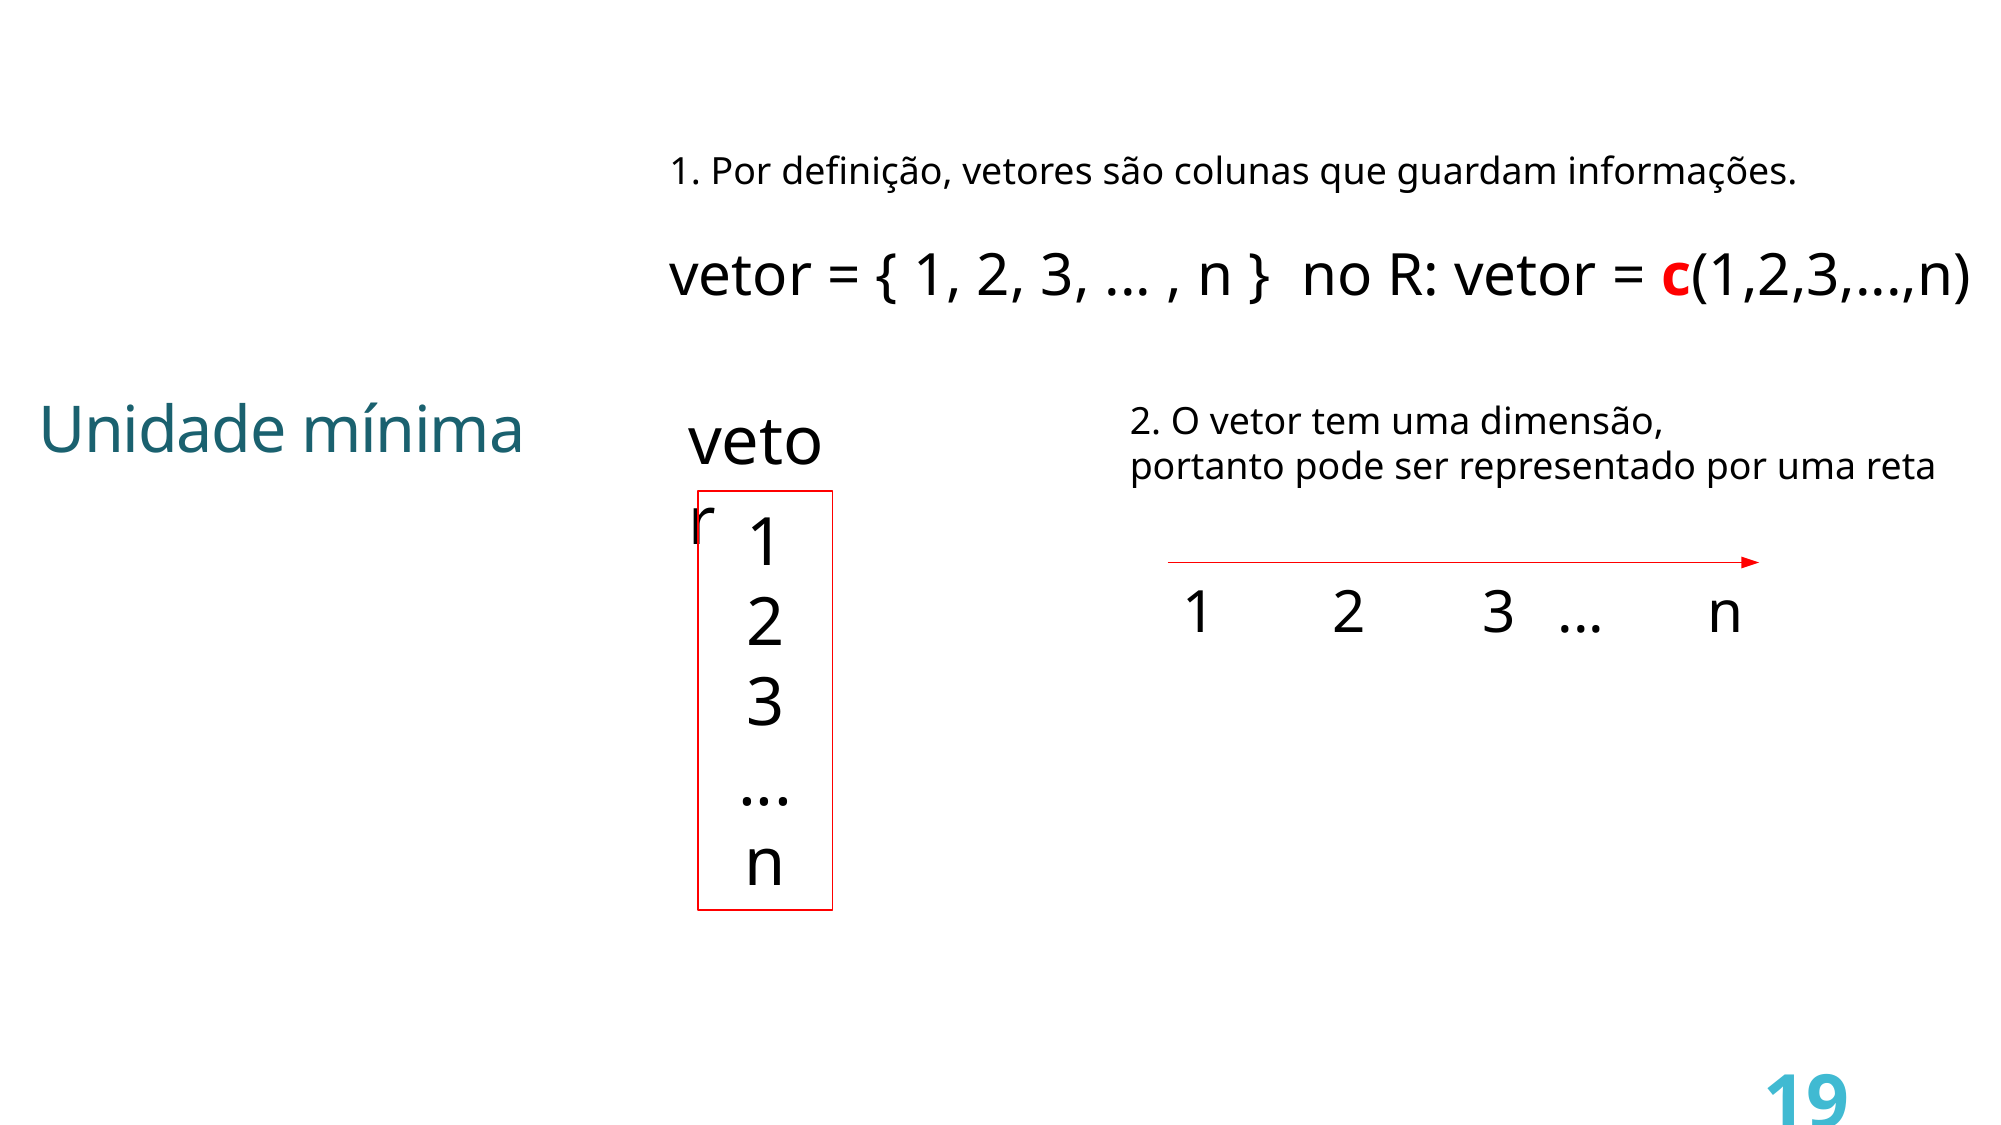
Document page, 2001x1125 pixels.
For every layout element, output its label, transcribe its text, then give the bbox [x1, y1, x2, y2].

text_box 1. Por definição, vetores são colunas que guardam informações. vetor = { 1, 2, 3, ... , n } no R: vetor = c(1,2,3,...,n) [654, 139, 1845, 317]
slide_number 17 [1748, 1045, 2000, 1106]
text_box vetor [673, 390, 858, 487]
text_box 2. O vetor tem uma dimensão, portanto pode ser representado por uma reta [1114, 389, 1851, 496]
text_box 1 2 3 ... n [1167, 566, 1760, 653]
text_box 1 2 3 ... n [697, 491, 833, 911]
text_box Unidade mínima Vetores [0, 389, 564, 627]
